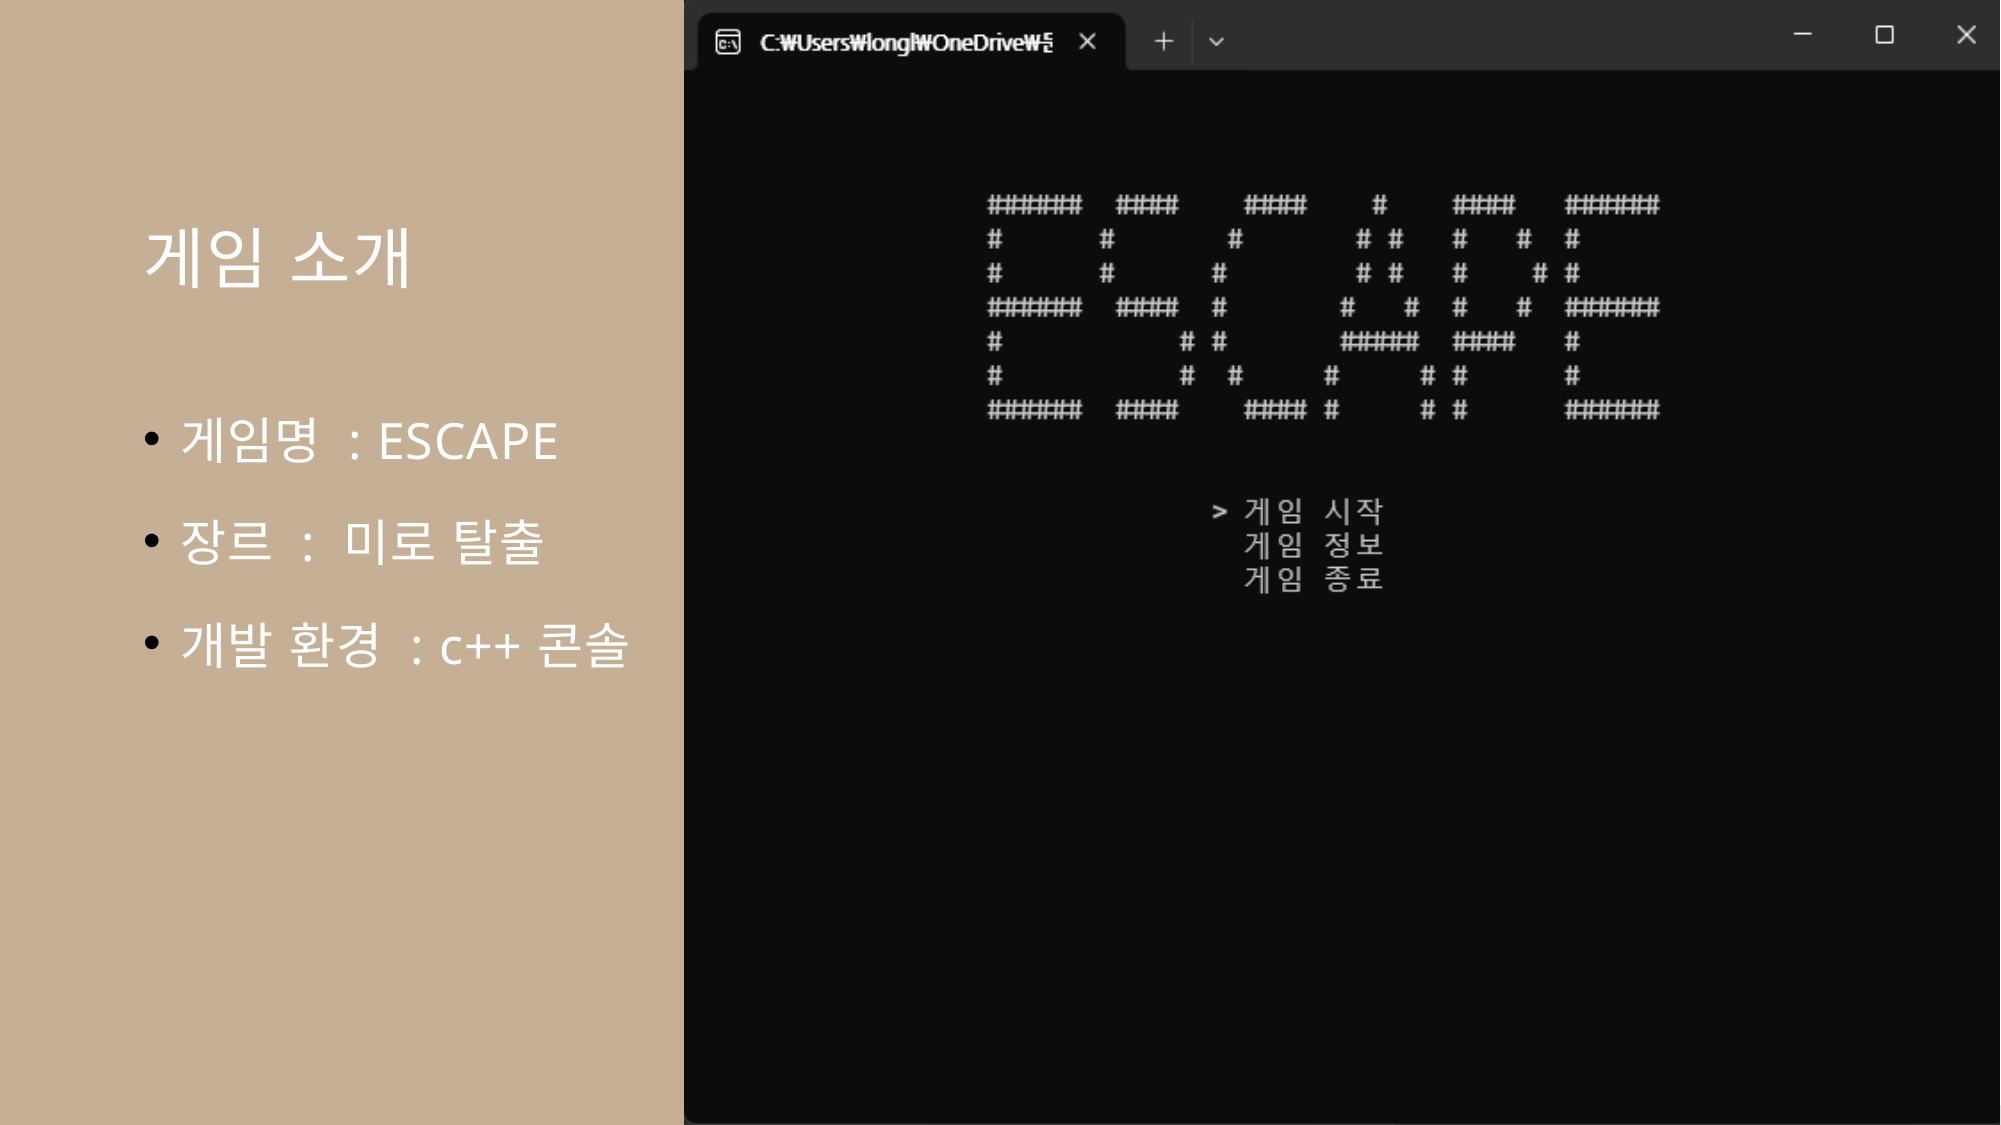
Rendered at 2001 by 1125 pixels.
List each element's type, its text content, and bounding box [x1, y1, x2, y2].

text_box [0, 0, 684, 1125]
list 게임명 : ESCAPE 장르 : 미로 탈출 개발 환경 : c++콘솔 [125, 376, 684, 1000]
title 게임 소개 [125, 125, 684, 376]
picture [684, 0, 2000, 1125]
